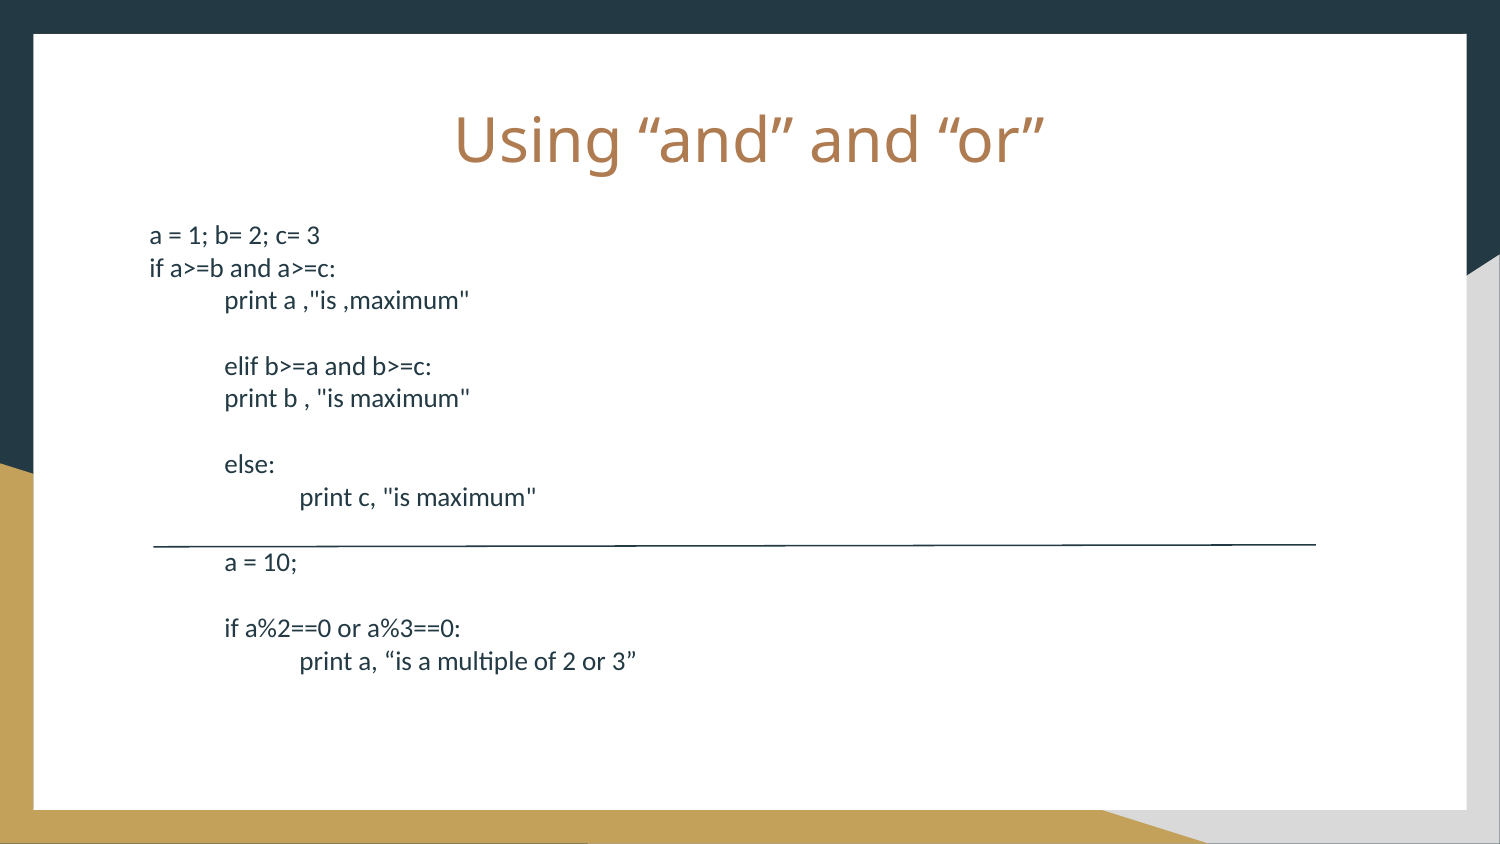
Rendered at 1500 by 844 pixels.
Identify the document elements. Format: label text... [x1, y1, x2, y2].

title Using “and” and “or” [134, 84, 1366, 195]
list a = 1; b= 2; c= 3 if a>=b and a>=c: print a ,"is ,maximum" elif b>=a and b>=c: print b , "is maximum" else: print c, "is maximum" a = 10; if a%2==0 or a%3==0: print a, “is a multiple of 2 or 3” [134, 202, 1366, 785]
